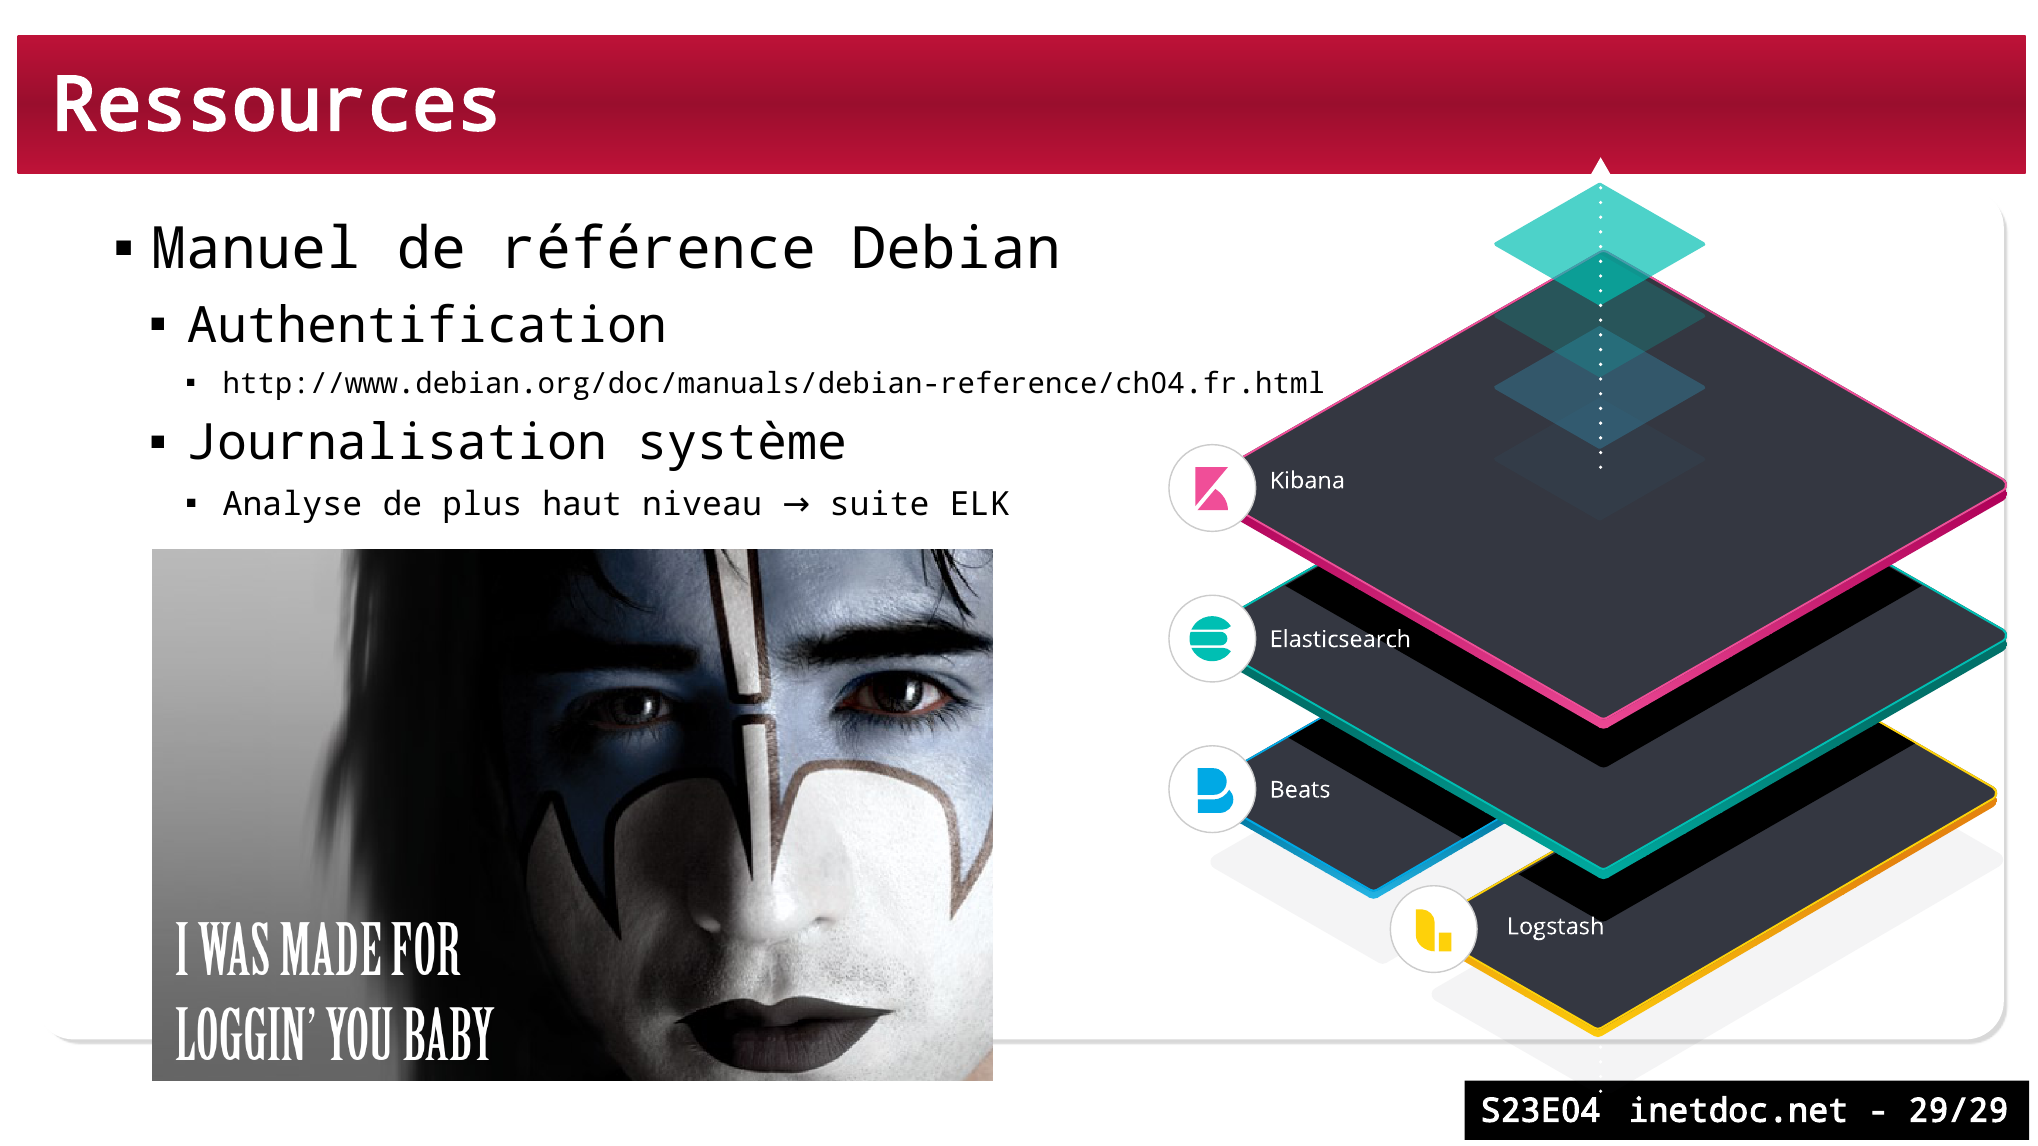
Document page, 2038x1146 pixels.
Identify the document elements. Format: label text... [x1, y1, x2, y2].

picture [152, 549, 993, 1081]
text_box Manuel de référence Debian Authentification http://www.debian.org/doc/manuals/debian-reference/ch04.fr.html Journalisation système Analyse de plus haut niveau → suite ELK [35, 188, 1122, 1040]
text_box S23E04 inetdoc.net - <numéro>/29 [1464, 1093, 2030, 1140]
picture [1122, 118, 2038, 1093]
text_box Ressources [17, 35, 2026, 174]
